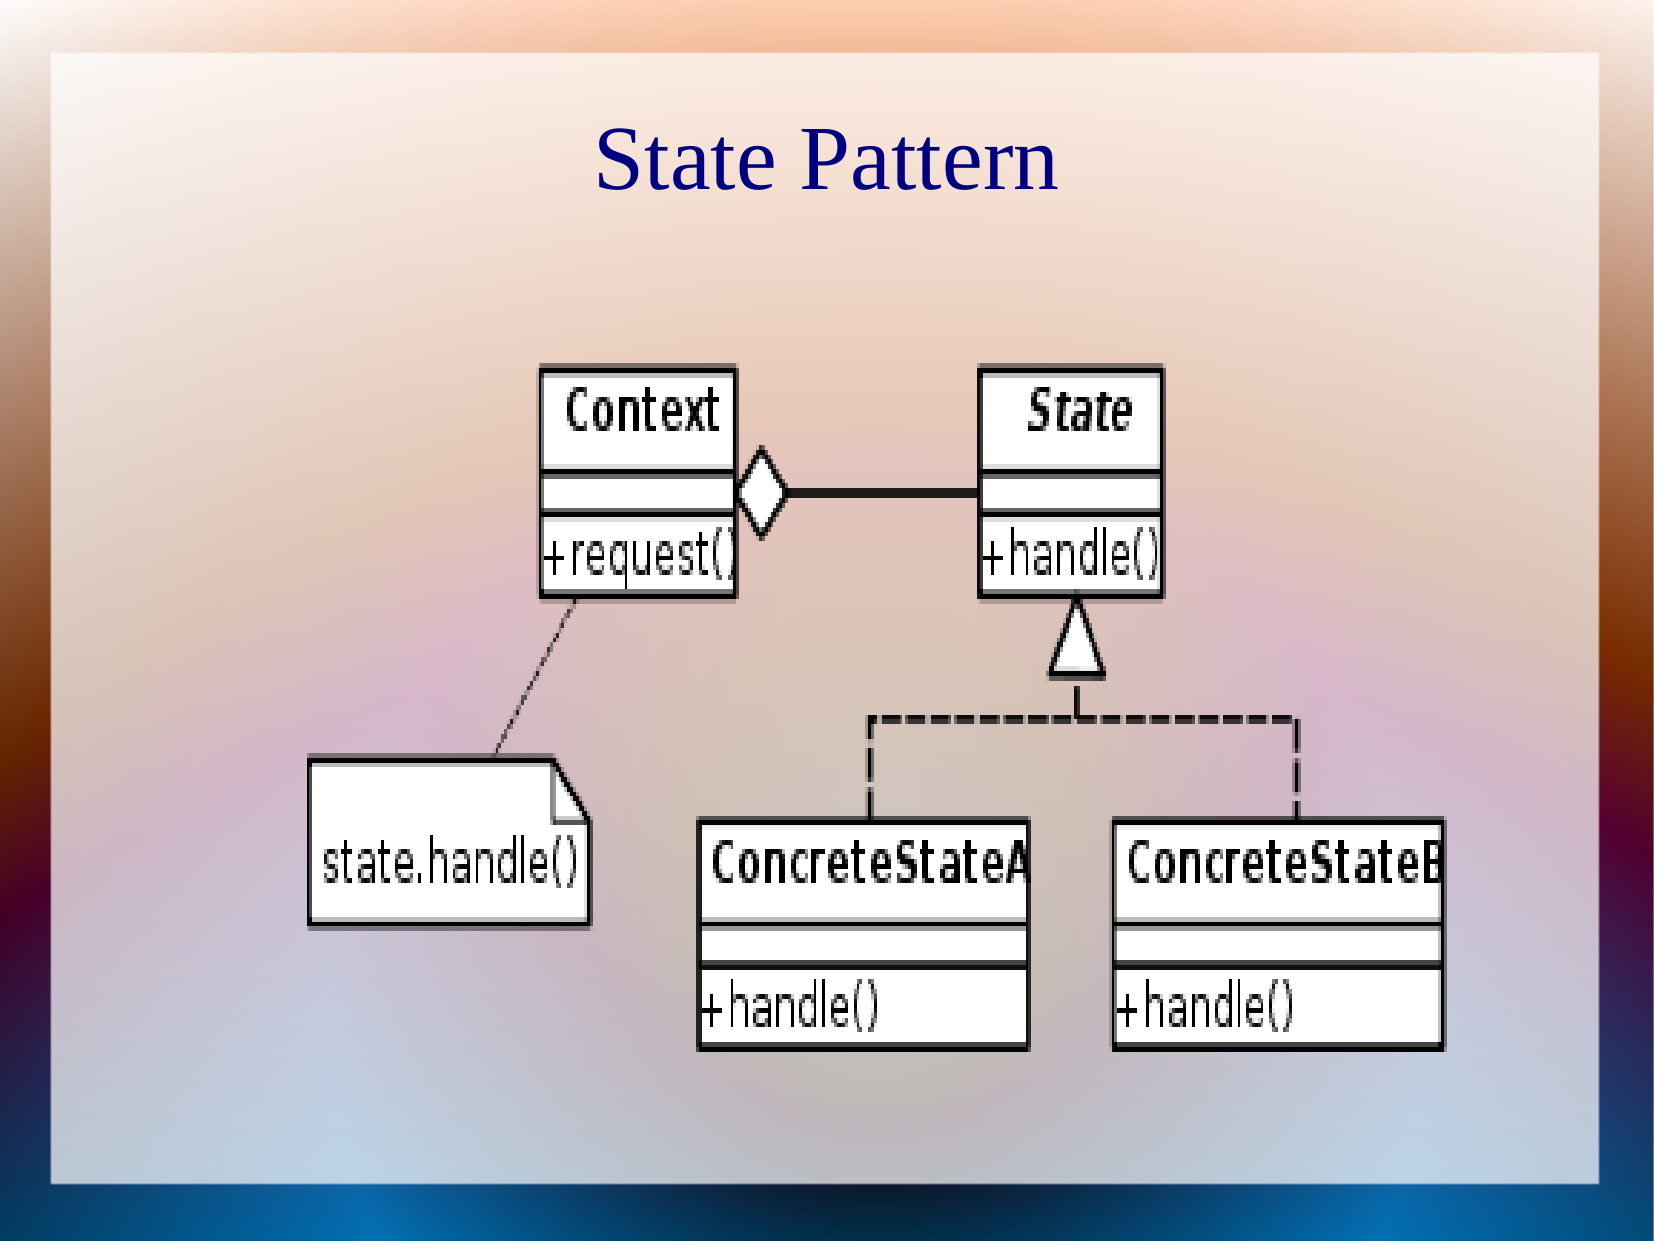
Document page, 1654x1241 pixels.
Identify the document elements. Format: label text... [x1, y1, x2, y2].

picture [0, 0, 1654, 1241]
title State Pattern [82, 55, 1571, 263]
